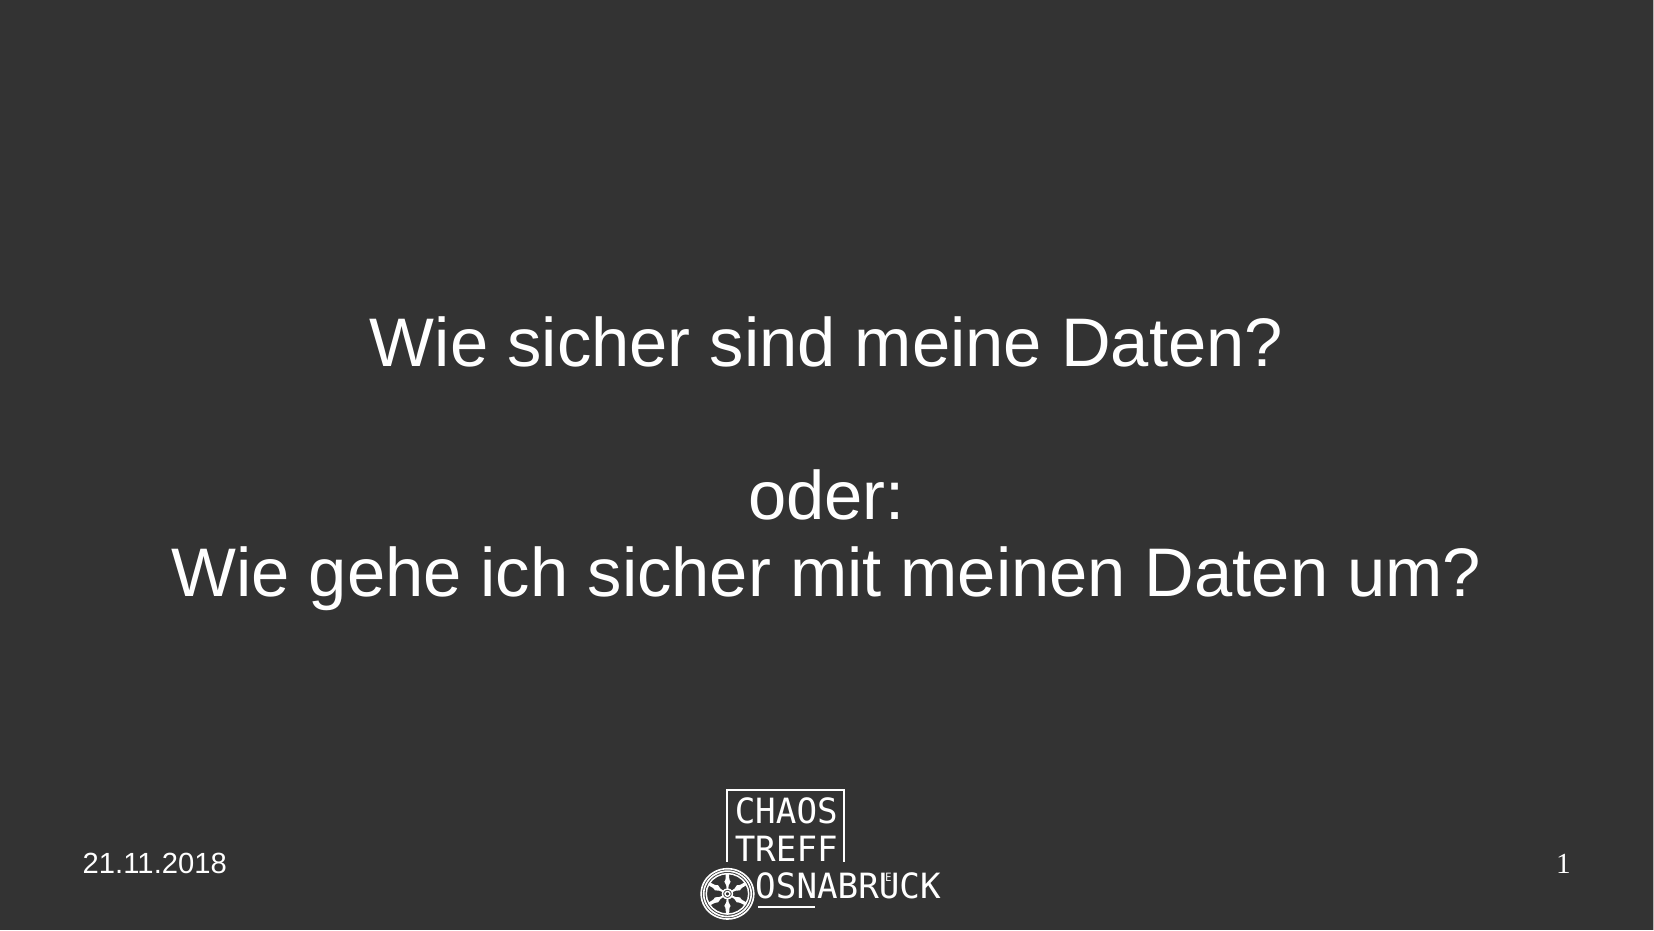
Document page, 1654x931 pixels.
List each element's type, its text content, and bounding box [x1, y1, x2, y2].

title Wie sicher sind meine Daten? oder: Wie gehe ich sicher mit meinen Daten um? [82, 319, 1571, 595]
